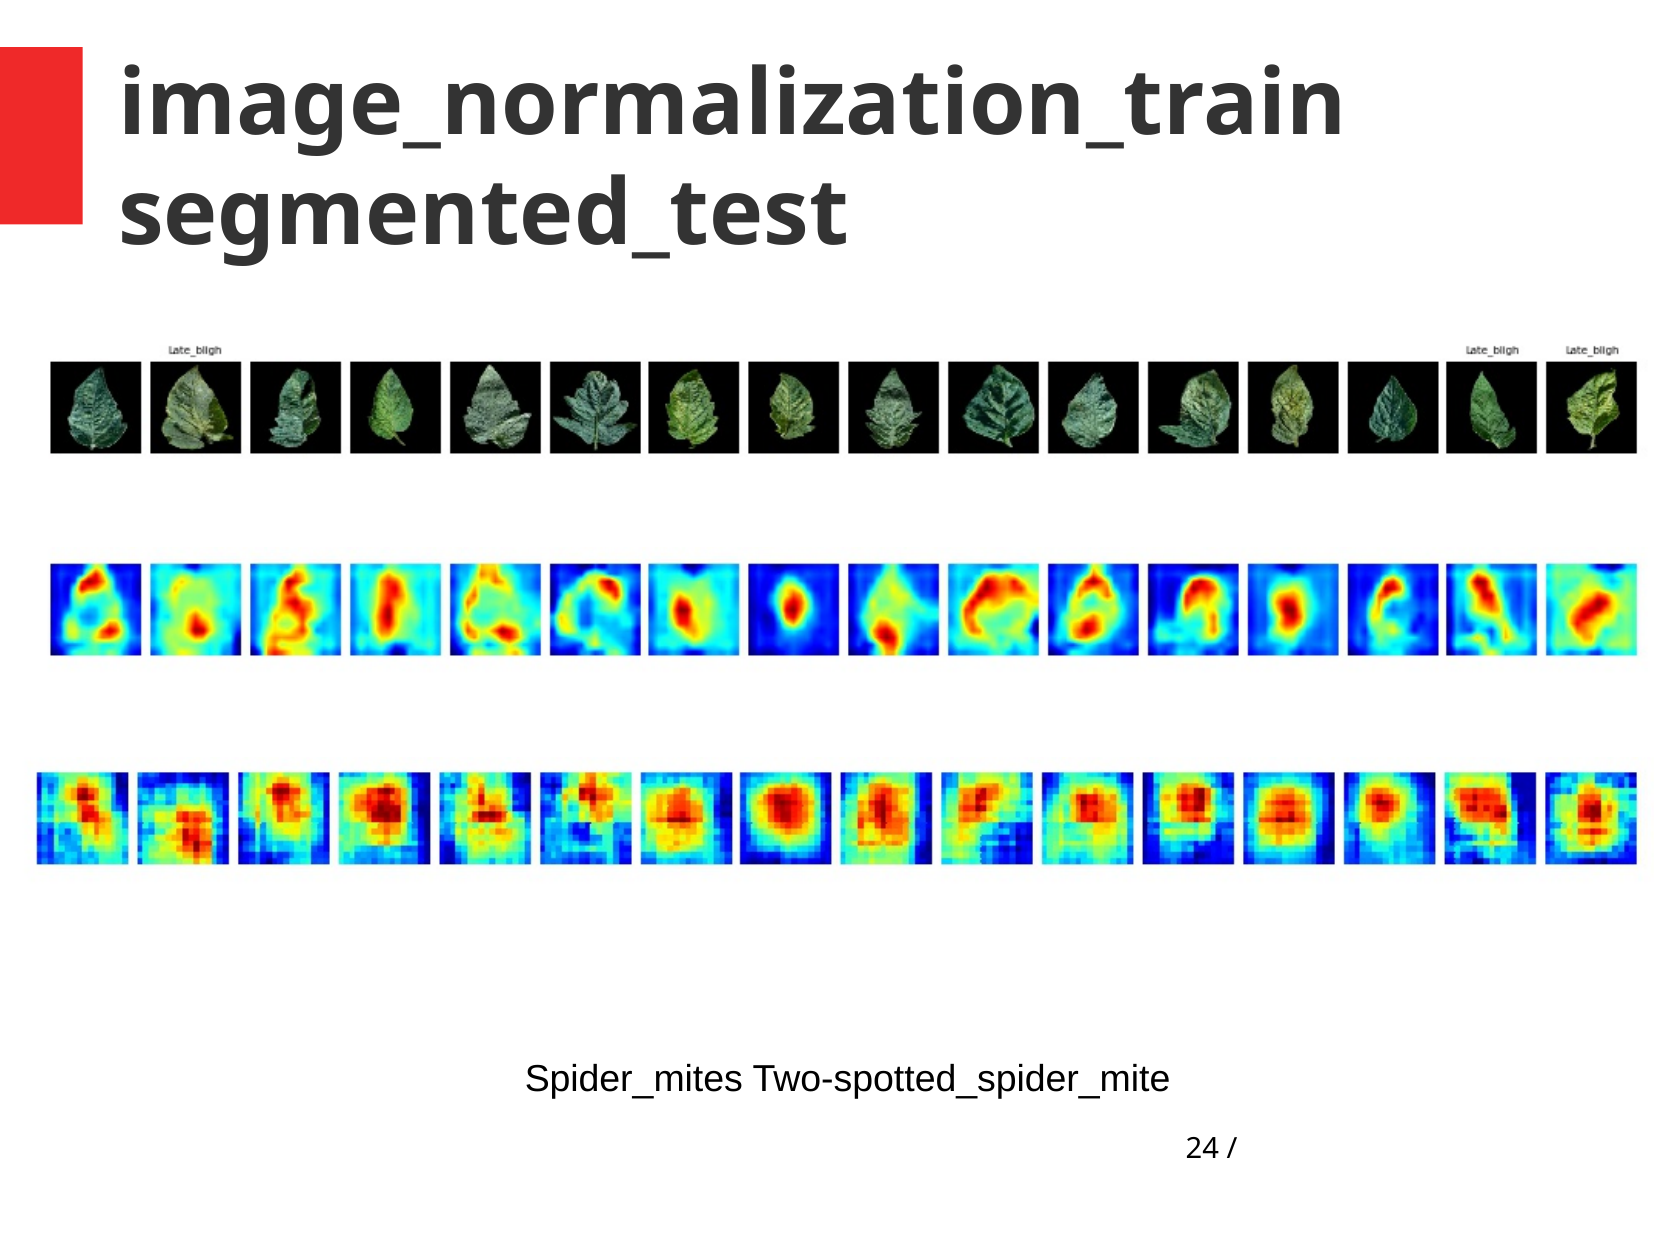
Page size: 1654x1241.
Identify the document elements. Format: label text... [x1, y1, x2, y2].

picture [0, 335, 1654, 491]
picture [0, 757, 1654, 902]
text_box / [1185, 1129, 1571, 1216]
text_box Spider_mites Two-spotted_spider_mite [510, 1050, 1277, 1107]
title image_normalization_train segmented_test [118, 41, 1571, 265]
picture [0, 547, 1654, 693]
